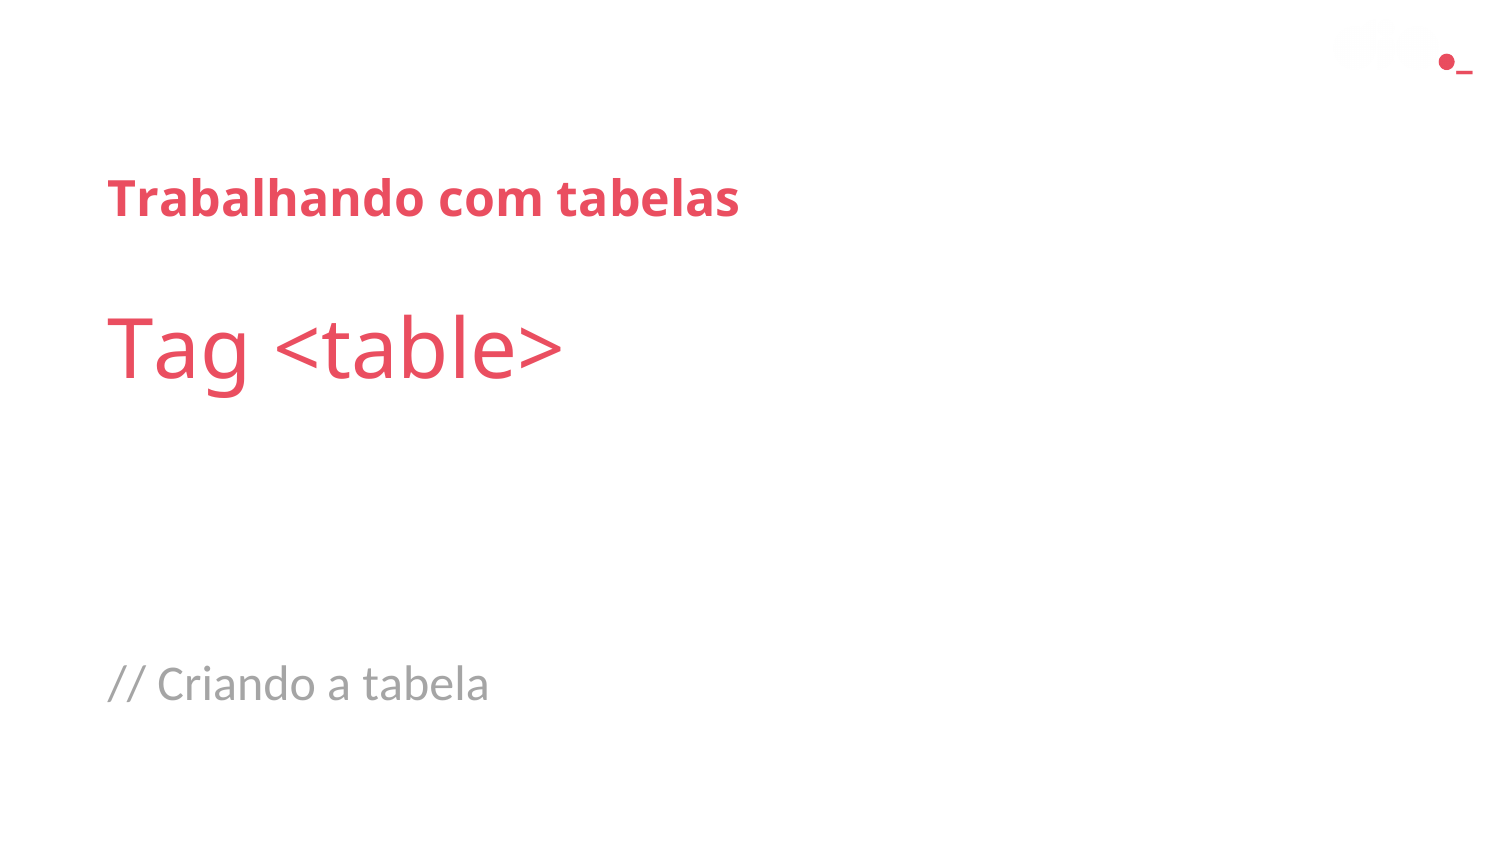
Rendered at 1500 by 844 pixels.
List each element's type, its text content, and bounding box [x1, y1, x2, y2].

text_box Tag <table> [92, 264, 1309, 431]
text_box // Criando a tabela [92, 635, 1309, 701]
text_box Trabalhando com tabelas [92, 142, 1309, 223]
picture [1333, 19, 1473, 75]
